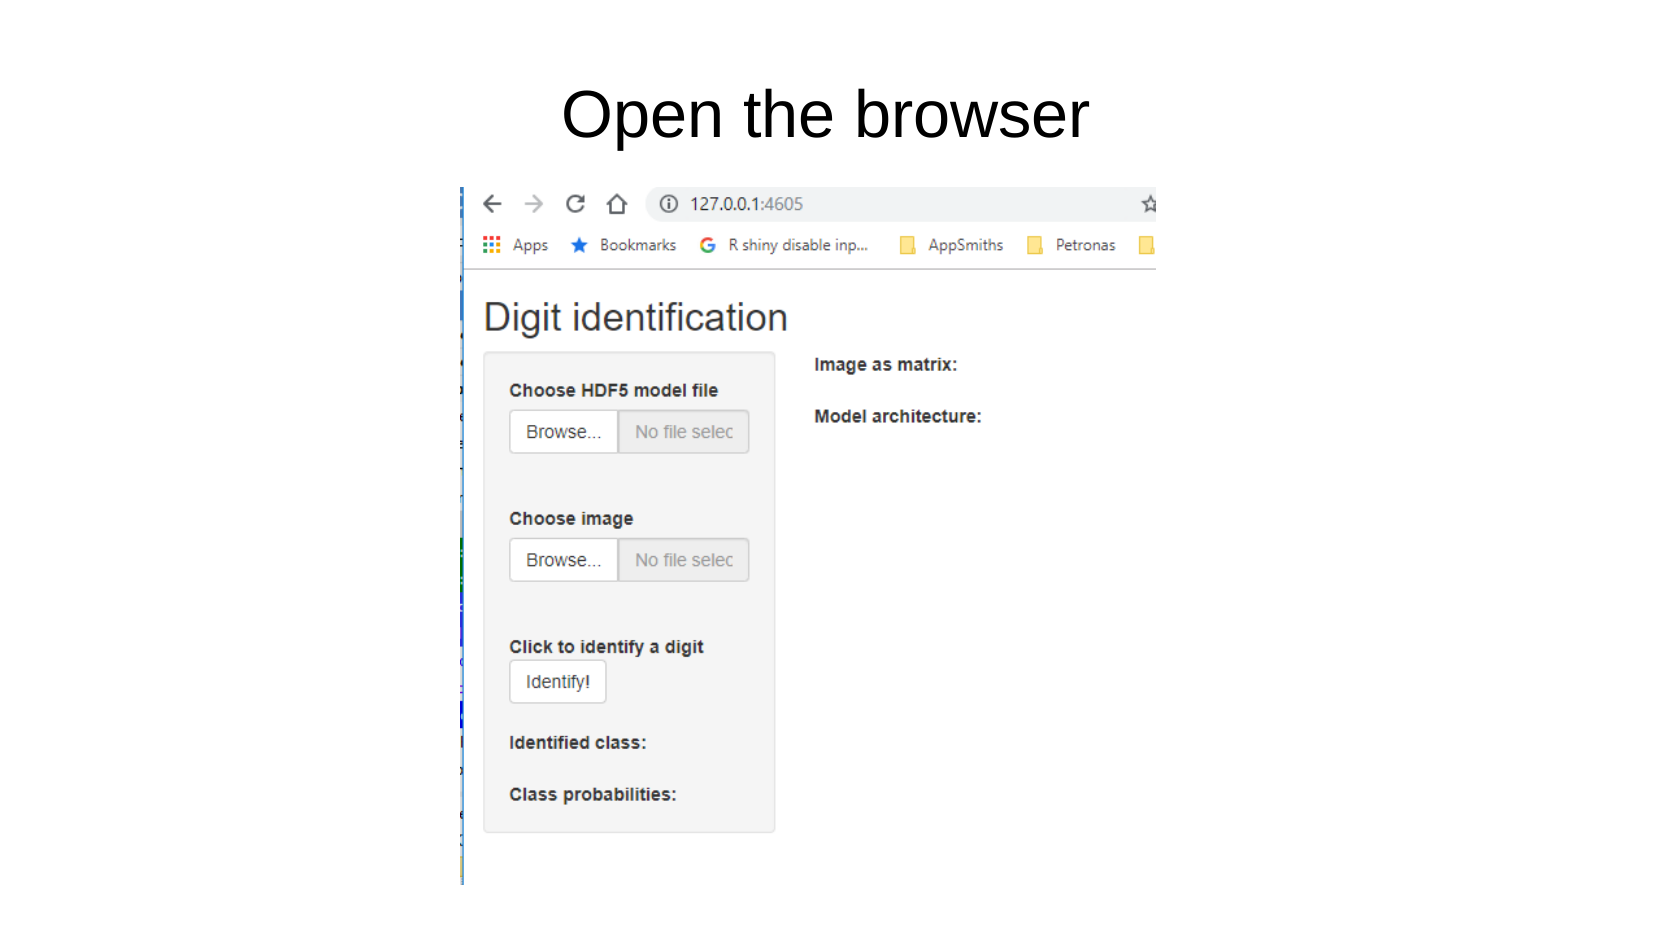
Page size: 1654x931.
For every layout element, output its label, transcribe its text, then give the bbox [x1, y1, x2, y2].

picture [460, 187, 1156, 886]
title Open the browser [82, 37, 1571, 193]
